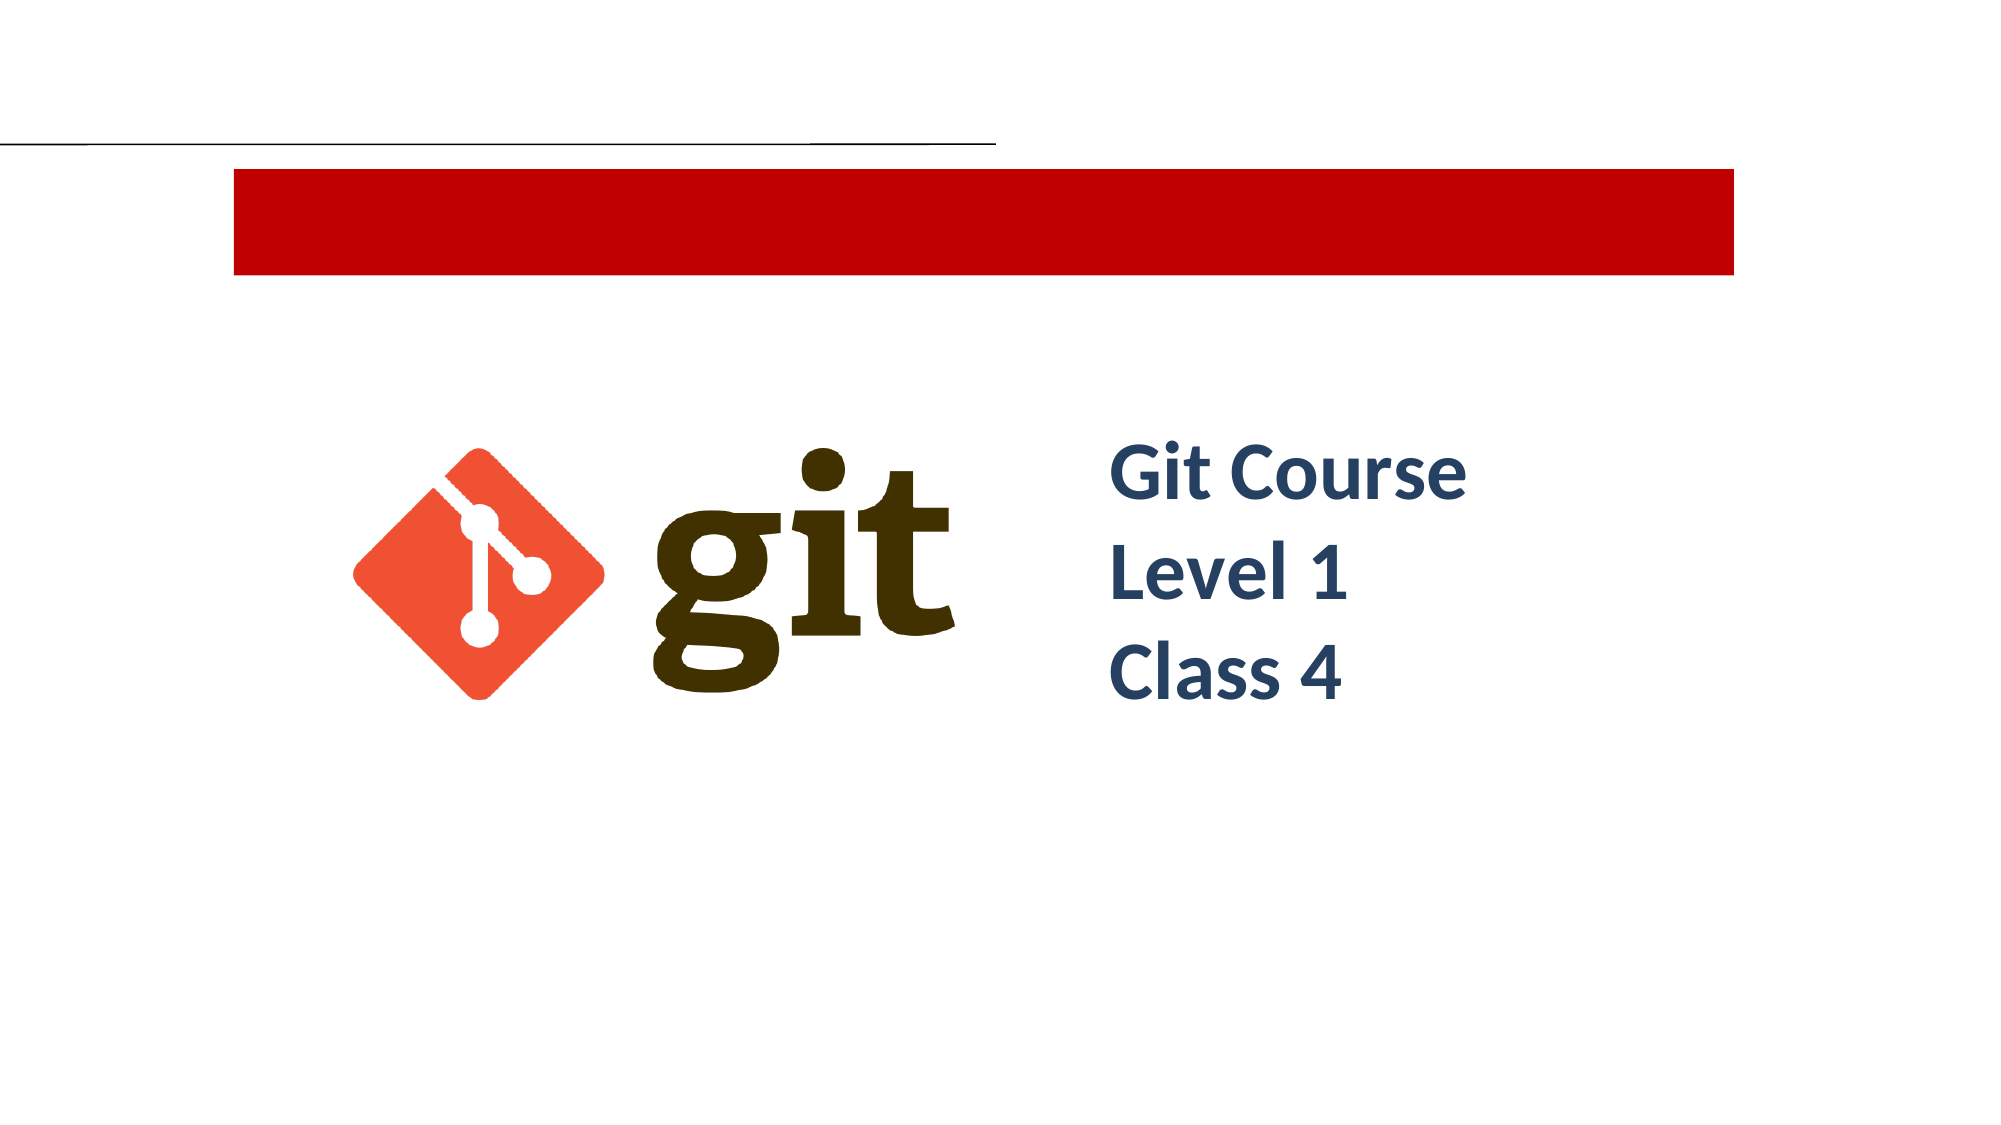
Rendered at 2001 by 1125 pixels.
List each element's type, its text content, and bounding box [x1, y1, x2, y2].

text_box [233, 140, 1734, 276]
picture [353, 448, 955, 700]
text_box Git Course Level 1 Class 4 [1095, 408, 1584, 874]
